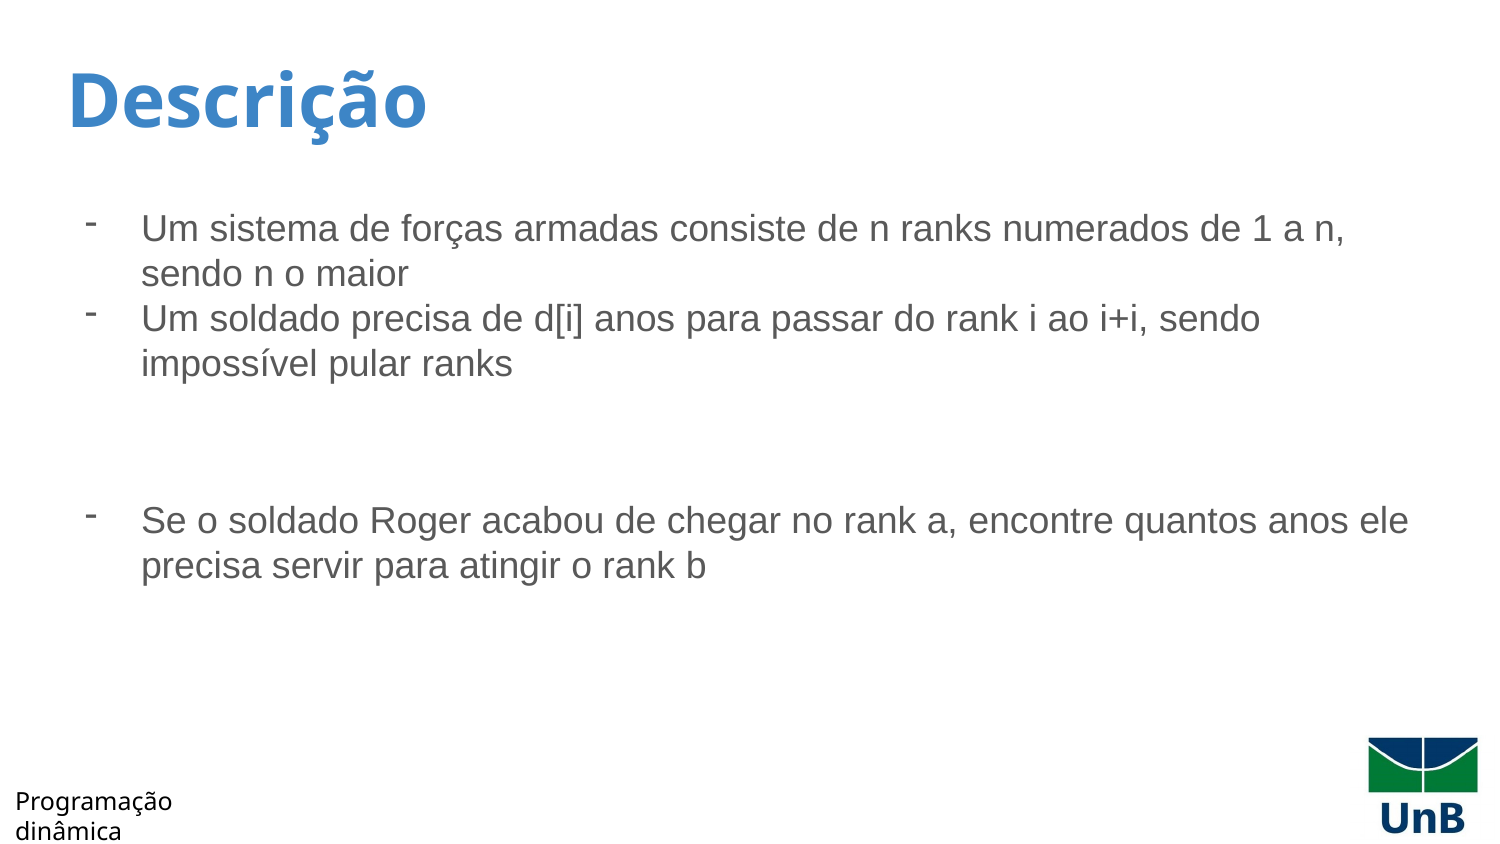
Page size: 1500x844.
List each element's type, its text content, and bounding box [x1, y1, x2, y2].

picture [1350, 735, 1495, 840]
title Descrição [51, 37, 1449, 157]
list Um sistema de forças armadas consiste de n ranks numerados de 1 a n, sendo n o maior Um soldado precisa de d[i] anos para passar do rank i ao i+i, sendo impossível pular ranks Se o soldado Roger acabou de chegar no rank a, encontre quantos anos ele precisa servir para atingir o rank b [51, 189, 1449, 736]
text_box Programação dinâmica [0, 792, 290, 840]
